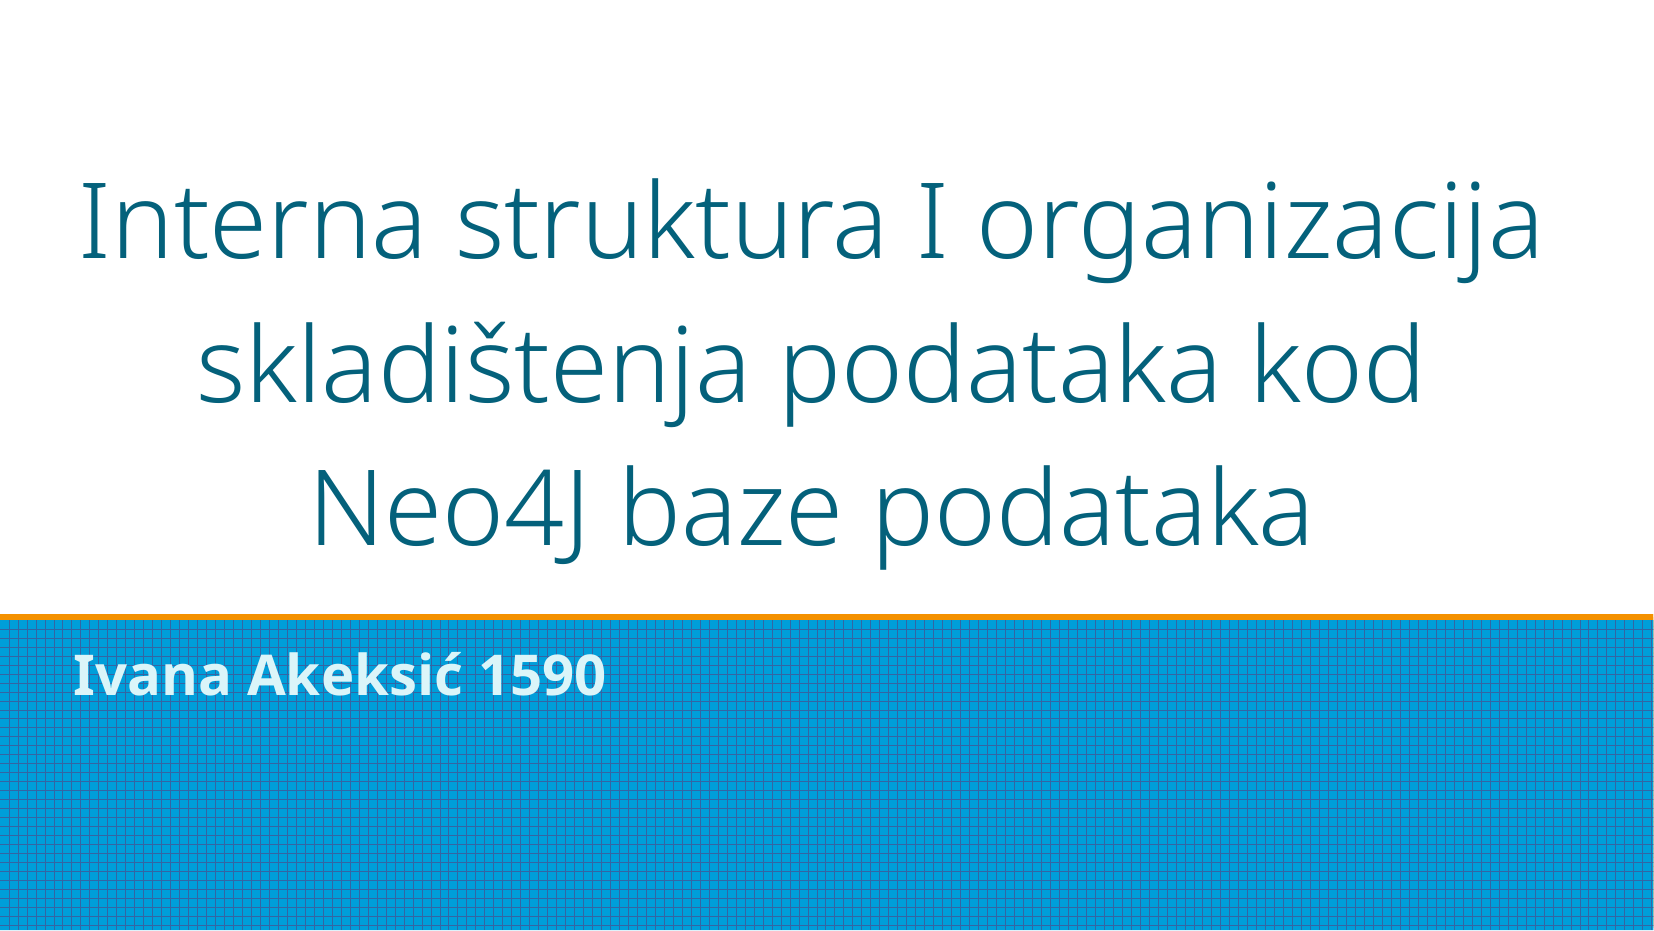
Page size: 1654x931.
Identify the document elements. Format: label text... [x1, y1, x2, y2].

title Interna struktura I organizacija skladištenja podataka kod Neo4J baze podataka [73, 44, 1551, 576]
subtitle Ivana Akeksić 1590 [73, 634, 1551, 827]
